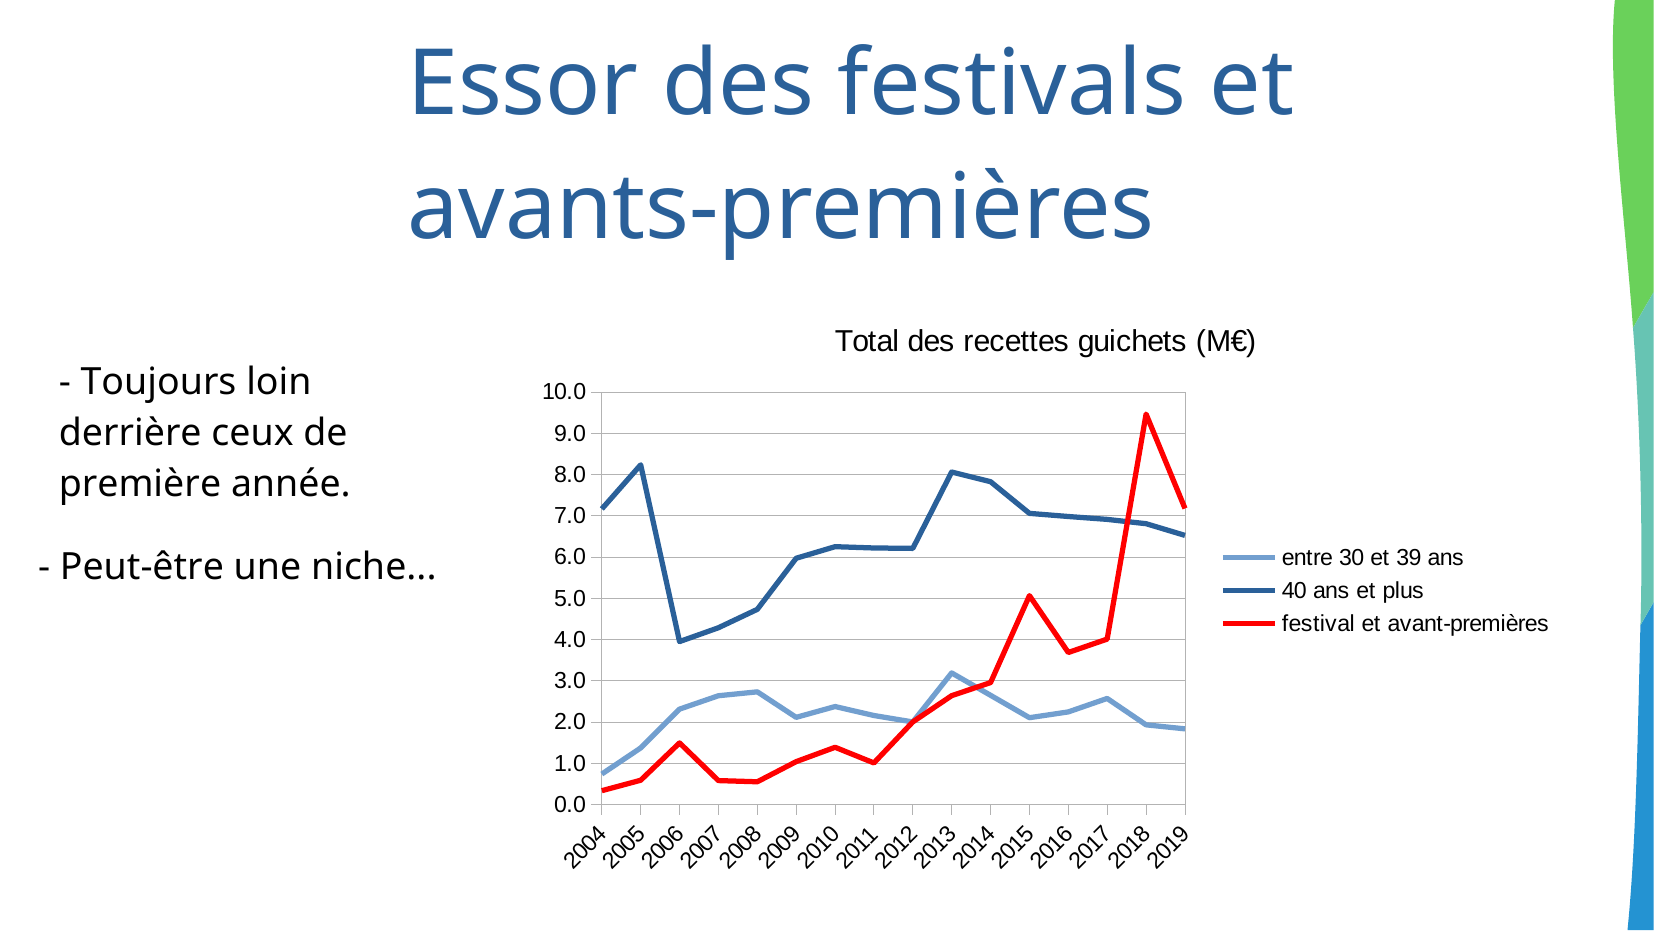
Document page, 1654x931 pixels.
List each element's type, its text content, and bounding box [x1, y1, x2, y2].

chart [520, 295, 1571, 886]
title Essor des festivals et avants-premières [265, 16, 1501, 266]
text_box - Toujours loin derrière ceux de première année. [59, 354, 414, 508]
text_box - Peut-être une niche... [38, 539, 473, 591]
